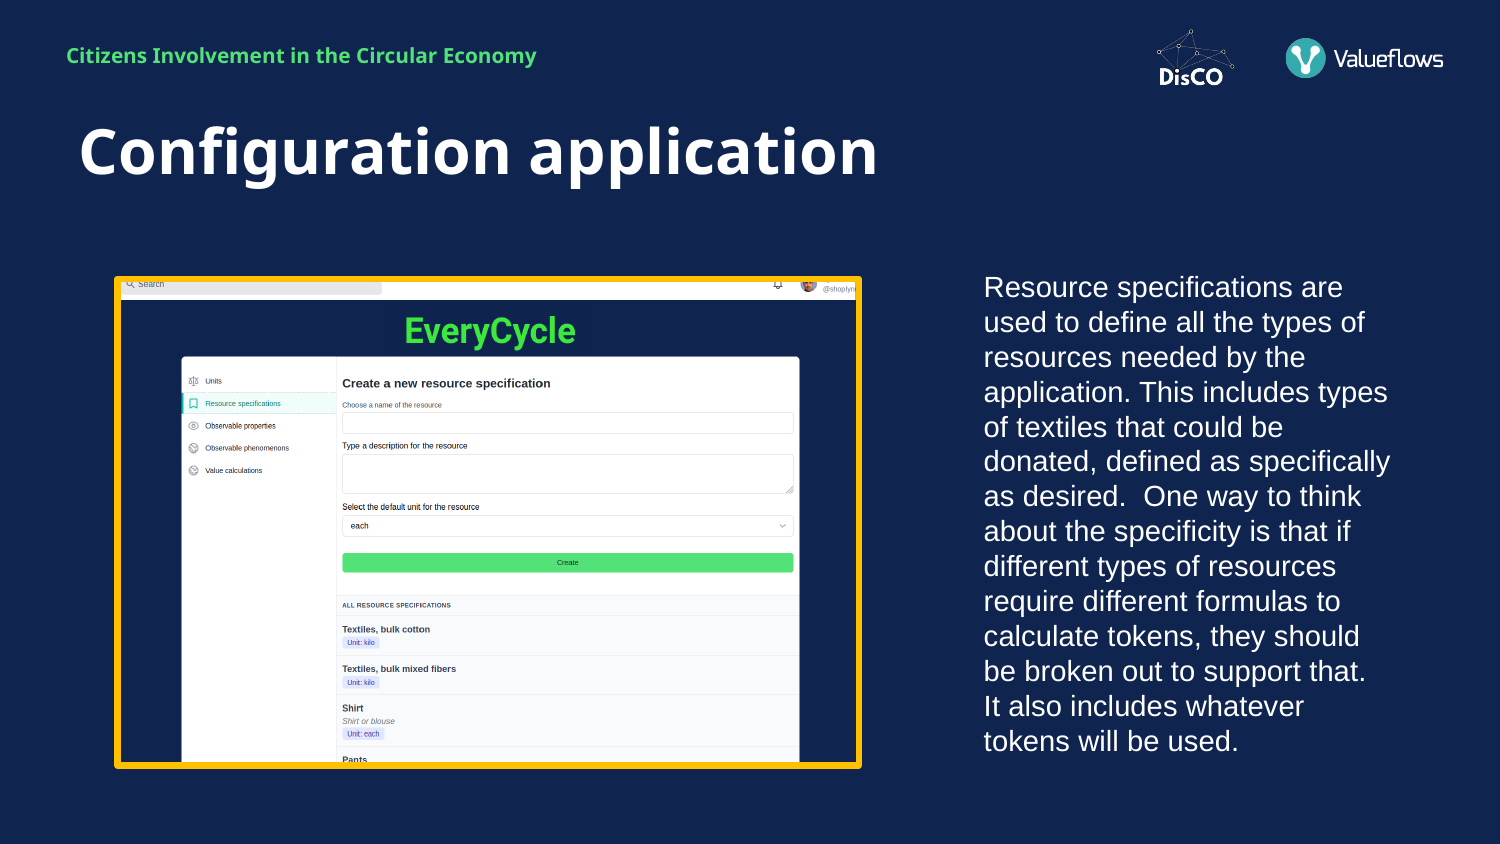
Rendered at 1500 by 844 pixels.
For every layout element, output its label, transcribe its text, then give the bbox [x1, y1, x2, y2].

list Resource specifications are used to define all the types of resources needed by the application. This includes types of textiles that could be donated, defined as specifically as desired. One way to think about the specificity is that if different types of resources require different formulas to calculate tokens, they should be broken out to support that. It also includes whatever tokens will be used. [968, 252, 1413, 794]
title Configuration application [63, 89, 1437, 203]
picture [120, 281, 856, 763]
picture [1280, 32, 1449, 83]
picture [1156, 29, 1235, 86]
